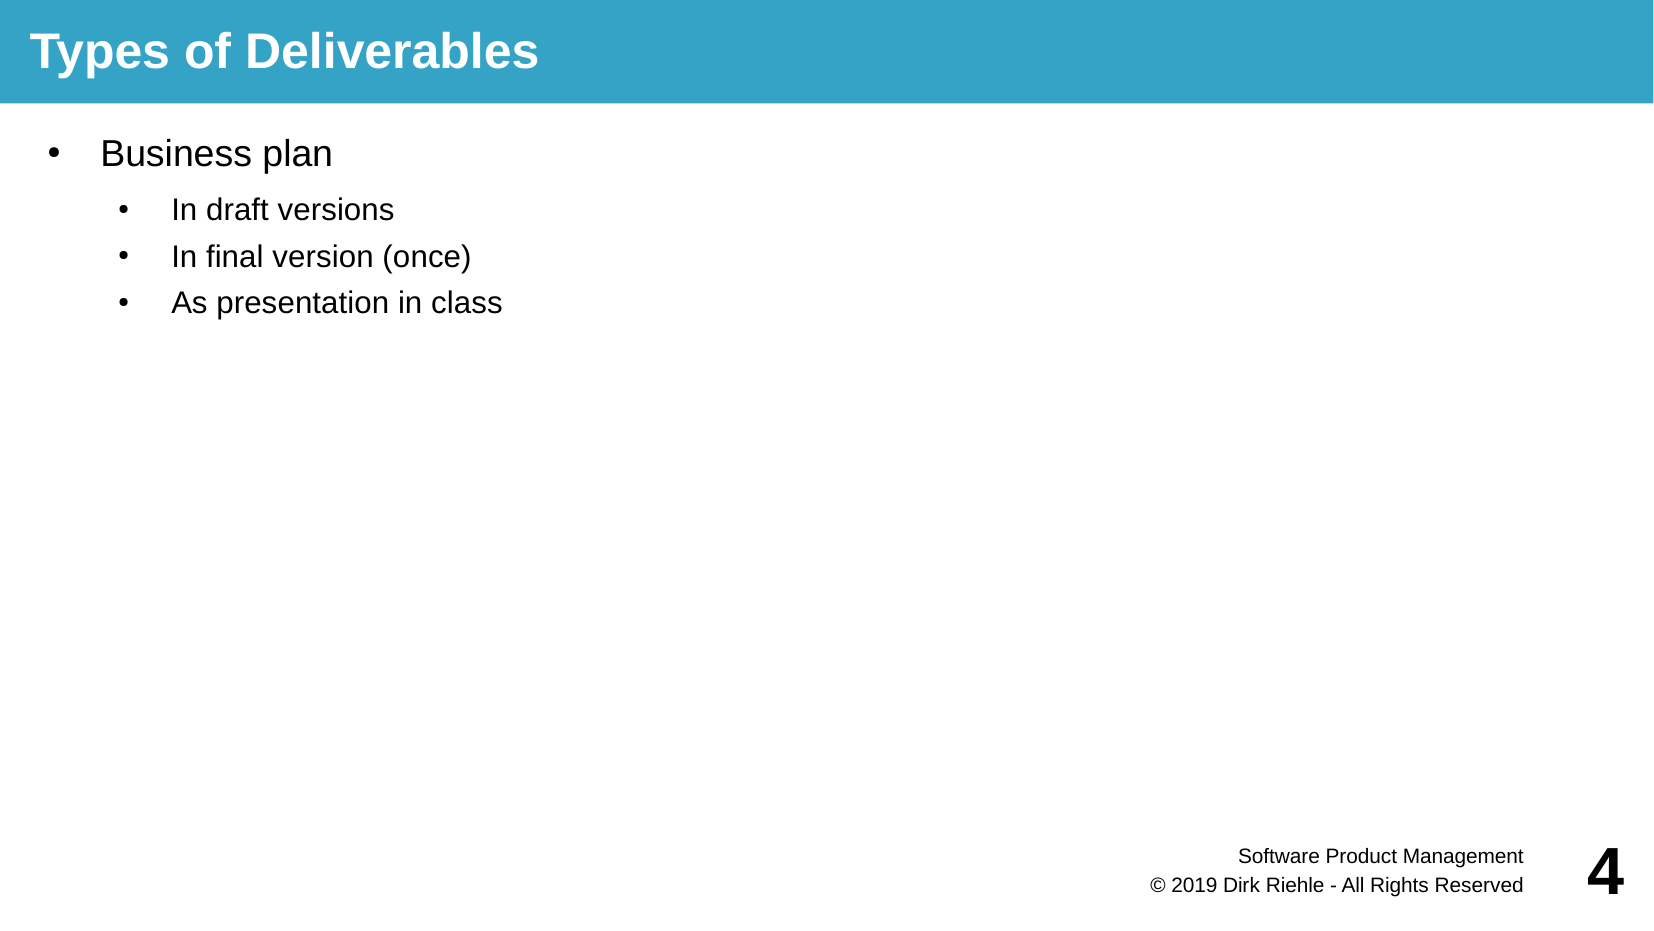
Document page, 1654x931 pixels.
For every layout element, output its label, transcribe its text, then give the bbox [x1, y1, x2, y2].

list Business plan In draft versions In final version (once) As presentation in class [29, 132, 1625, 813]
title Types of Deliverables [0, 0, 1654, 104]
